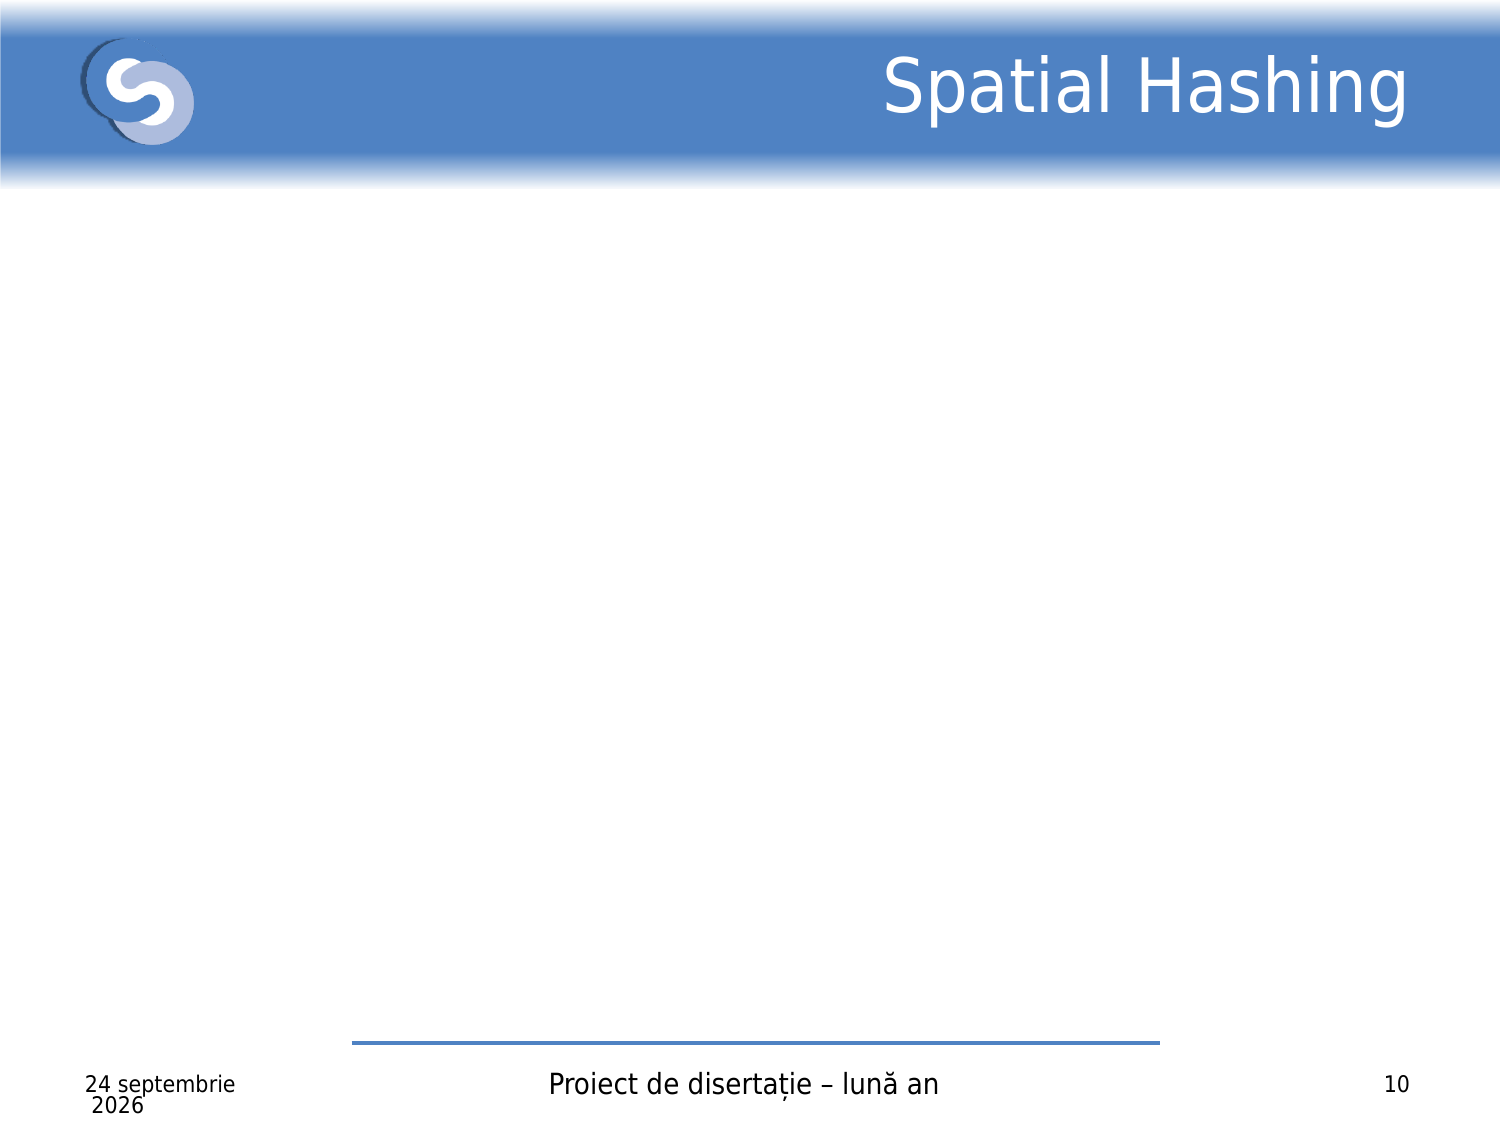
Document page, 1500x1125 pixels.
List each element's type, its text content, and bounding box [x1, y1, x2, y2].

picture [0, 0, 1500, 189]
title Spatial Hashing [199, 11, 1425, 155]
